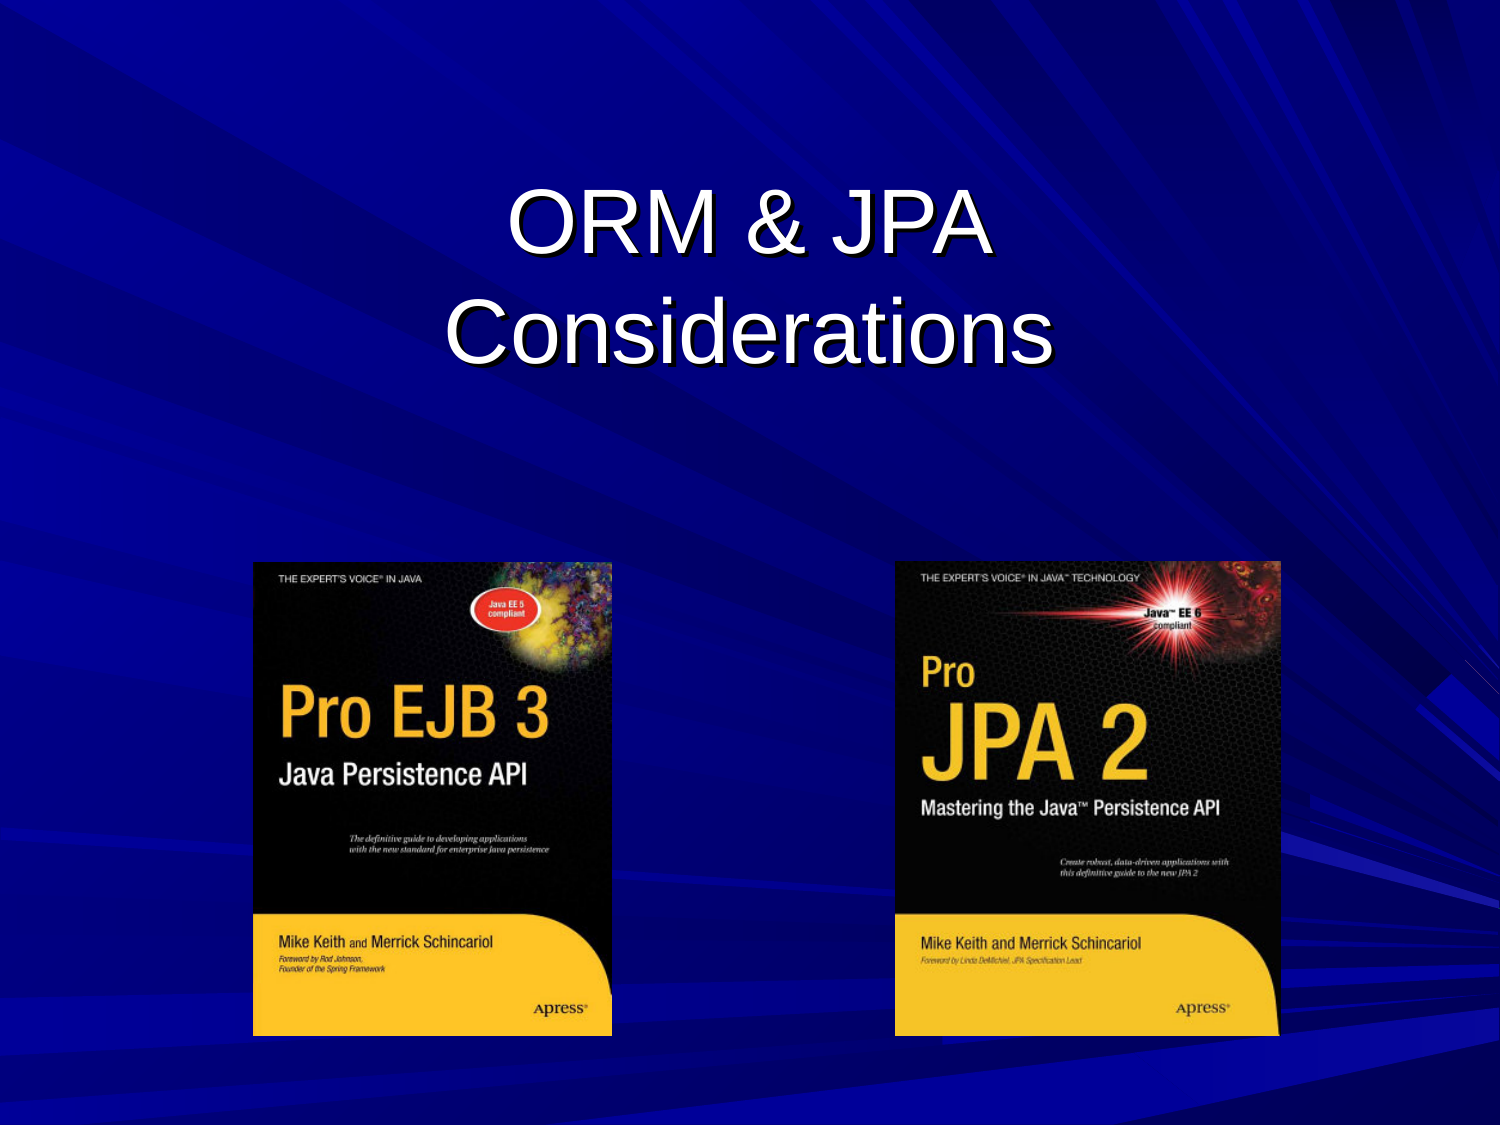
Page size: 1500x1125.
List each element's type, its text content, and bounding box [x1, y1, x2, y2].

title ORM & JPA Considerations [75, 121, 1426, 422]
picture [895, 561, 1281, 1036]
picture [253, 562, 612, 1036]
